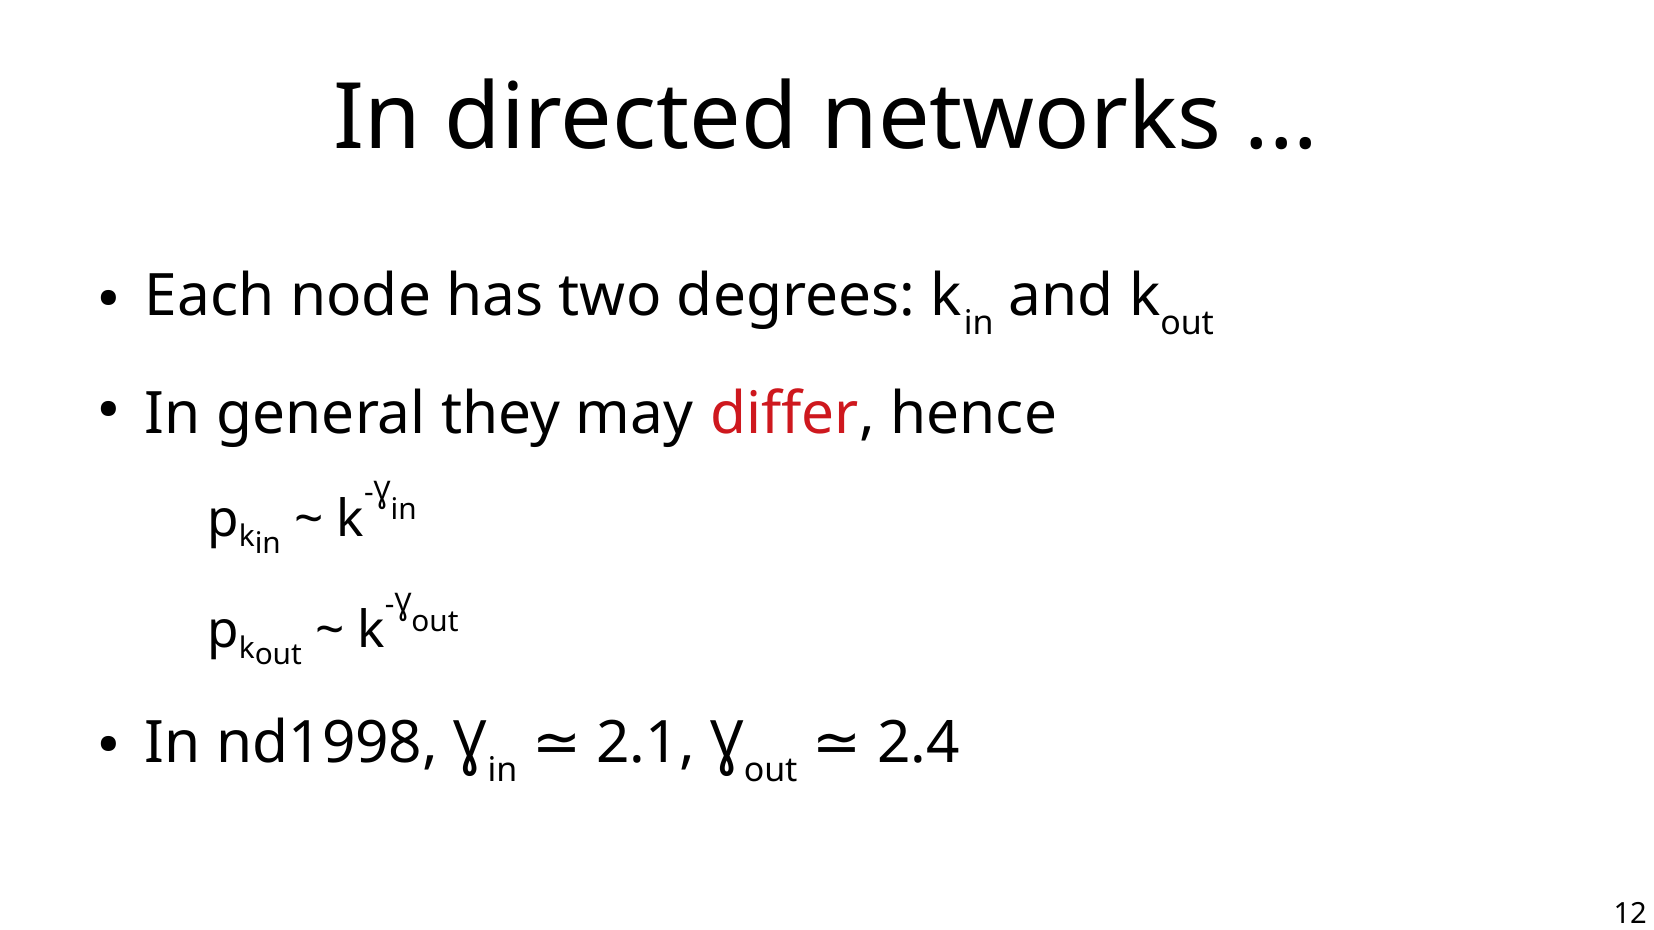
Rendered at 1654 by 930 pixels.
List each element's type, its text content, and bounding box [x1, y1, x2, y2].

title In directed networks ... [82, 1, 1571, 225]
list Each node has two degrees: kin and kout In general they may differ, hence pkin ~ k-Ɣin pkout ~ k-Ɣout In nd1998, Ɣin ≃ 2.1, Ɣout ≃ 2.4 [82, 252, 1571, 793]
